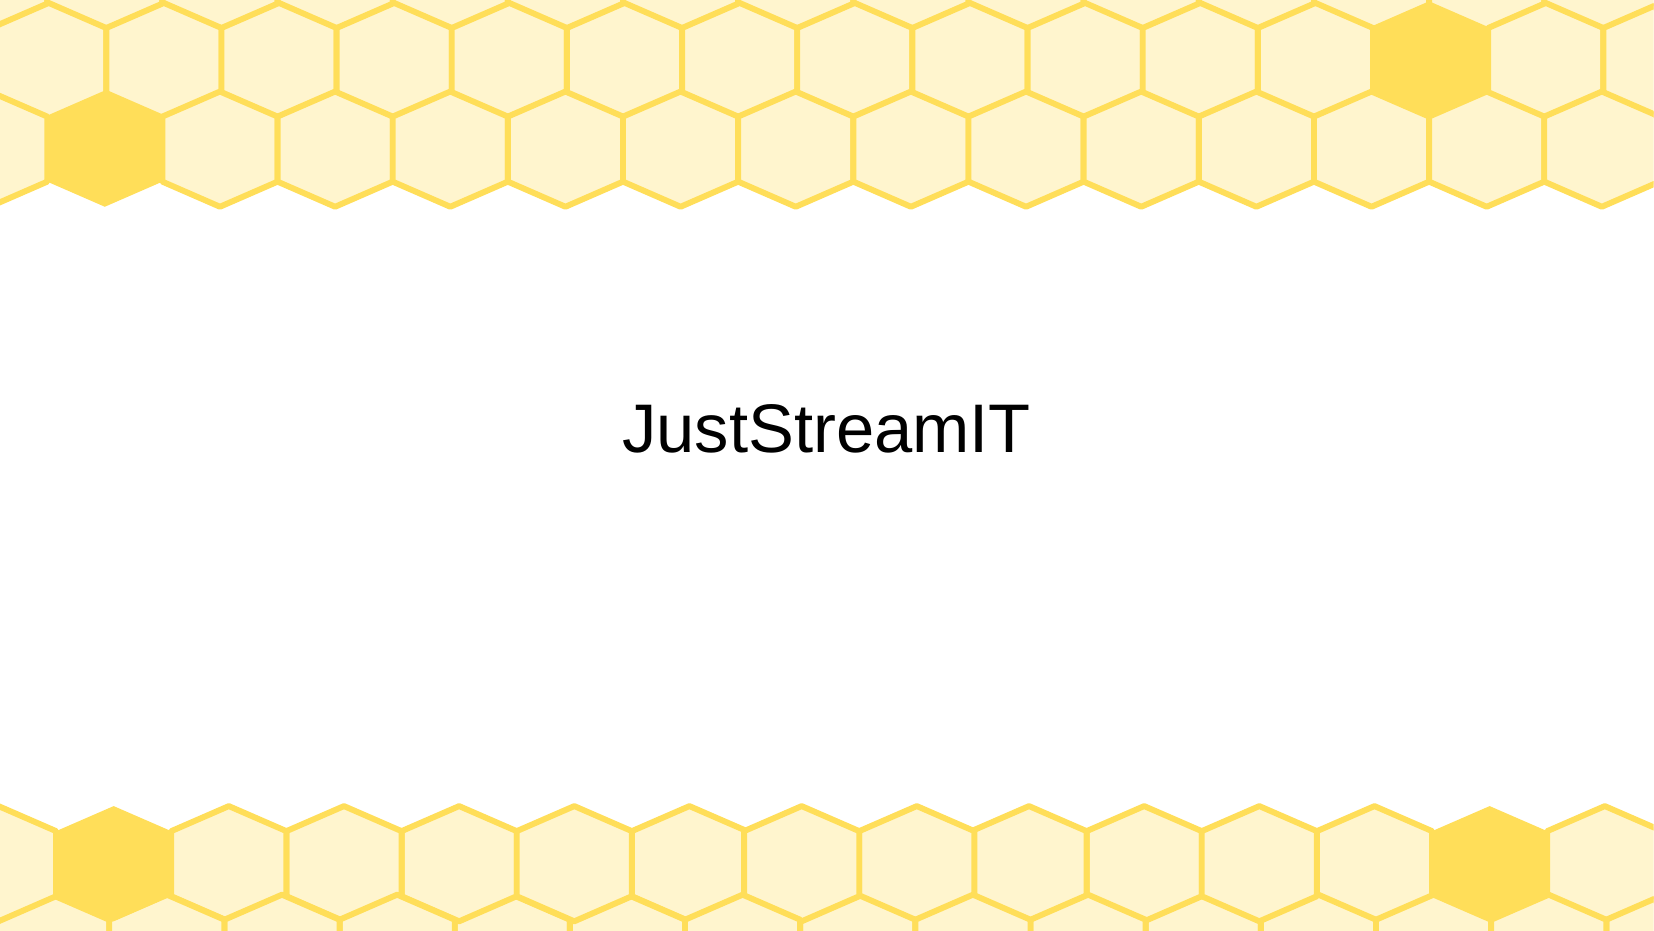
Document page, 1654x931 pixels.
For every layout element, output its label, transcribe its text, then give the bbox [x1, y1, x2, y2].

title JustStreamIT [88, 324, 1565, 532]
